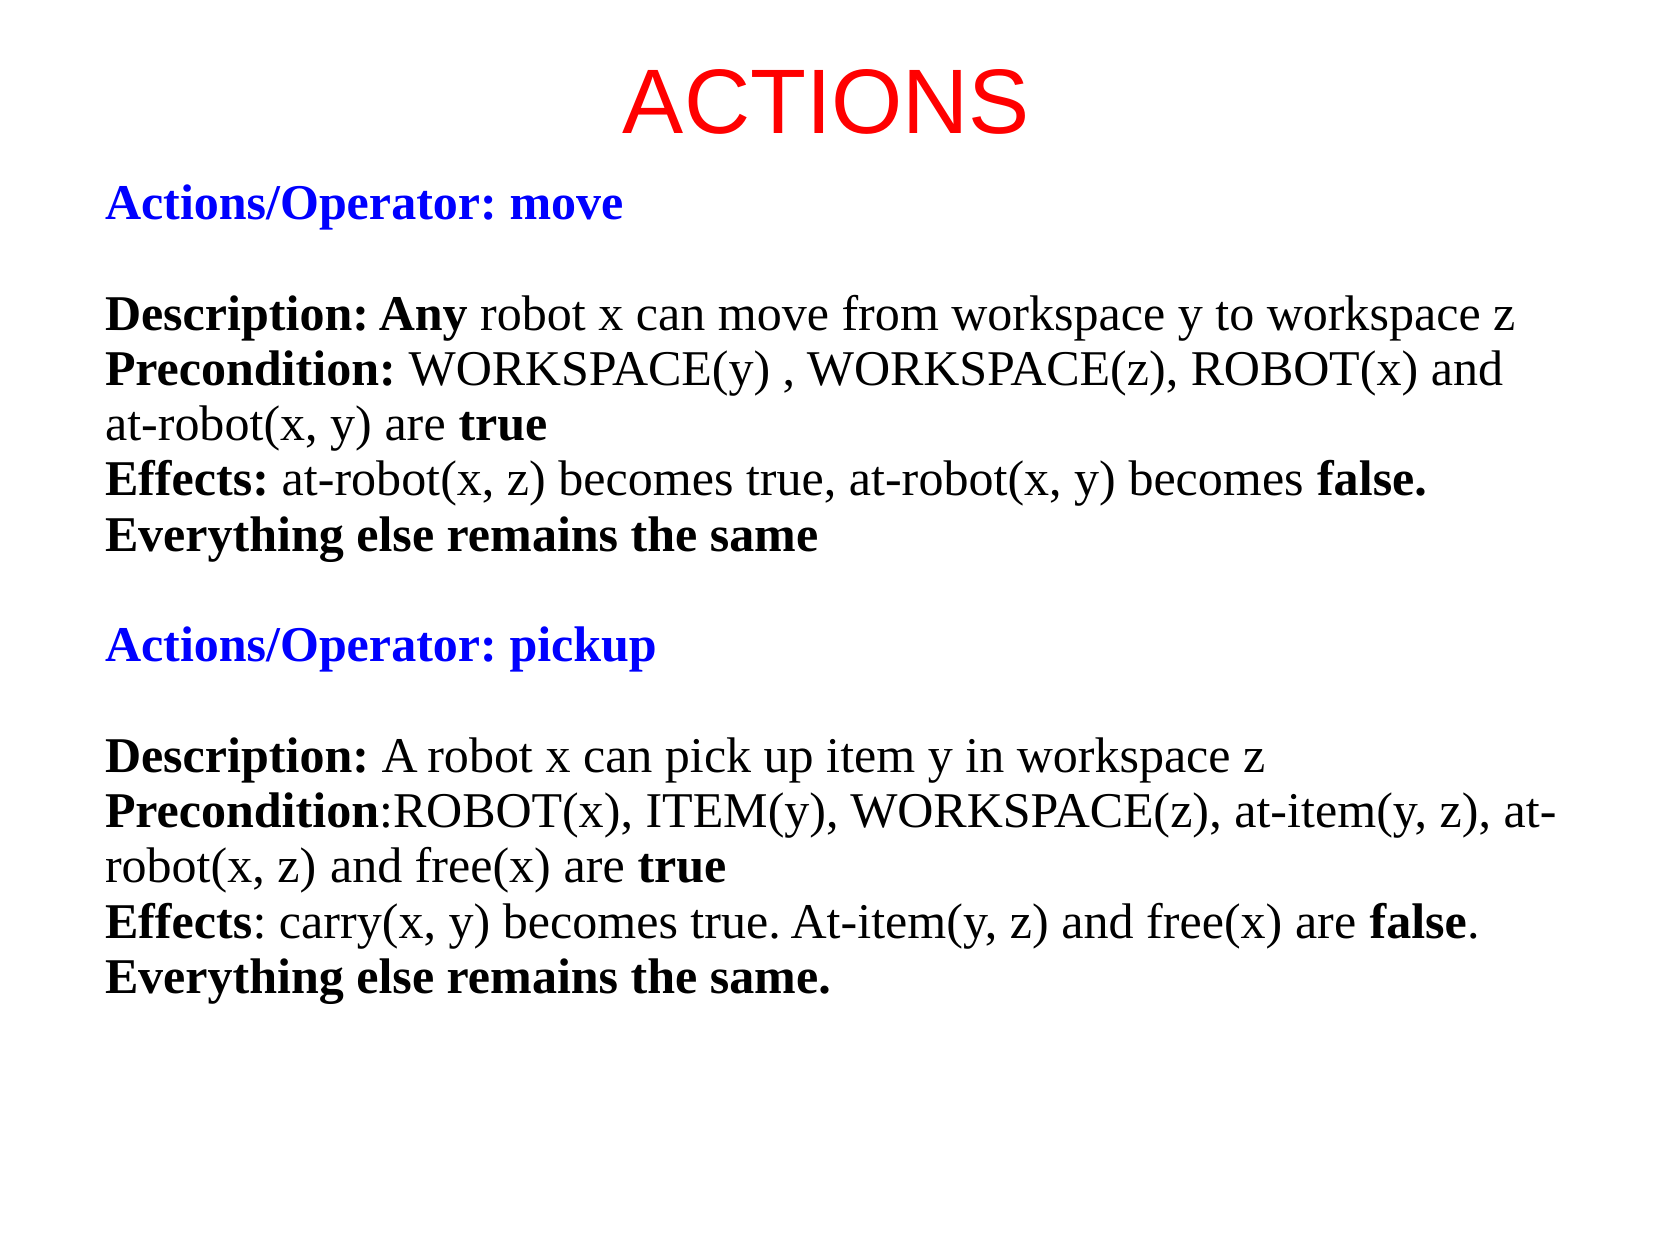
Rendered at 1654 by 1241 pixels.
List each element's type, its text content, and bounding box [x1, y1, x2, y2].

title ACTIONS [82, 49, 1571, 257]
subtitle Actions/Operator: move Description: Any robot x can move from workspace y to workspace z Precondition: WORKSPACE(y) , WORKSPACE(z), ROBOT(x) and at-robot(x, y) are true Effects: at-robot(x, z) becomes true, at-robot(x, y) becomes false. Everything else remains the same Actions/Operator: pickup Description: A robot x can pick up item y in workspace z Precondition:ROBOT(x), ITEM(y), WORKSPACE(z), at-item(y, z), at-robot(x, z) and free(x) are true Effects: carry(x, y) becomes true. At-item(y, z) and free(x) are false. Everything else remains the same. [105, 119, 1561, 1115]
